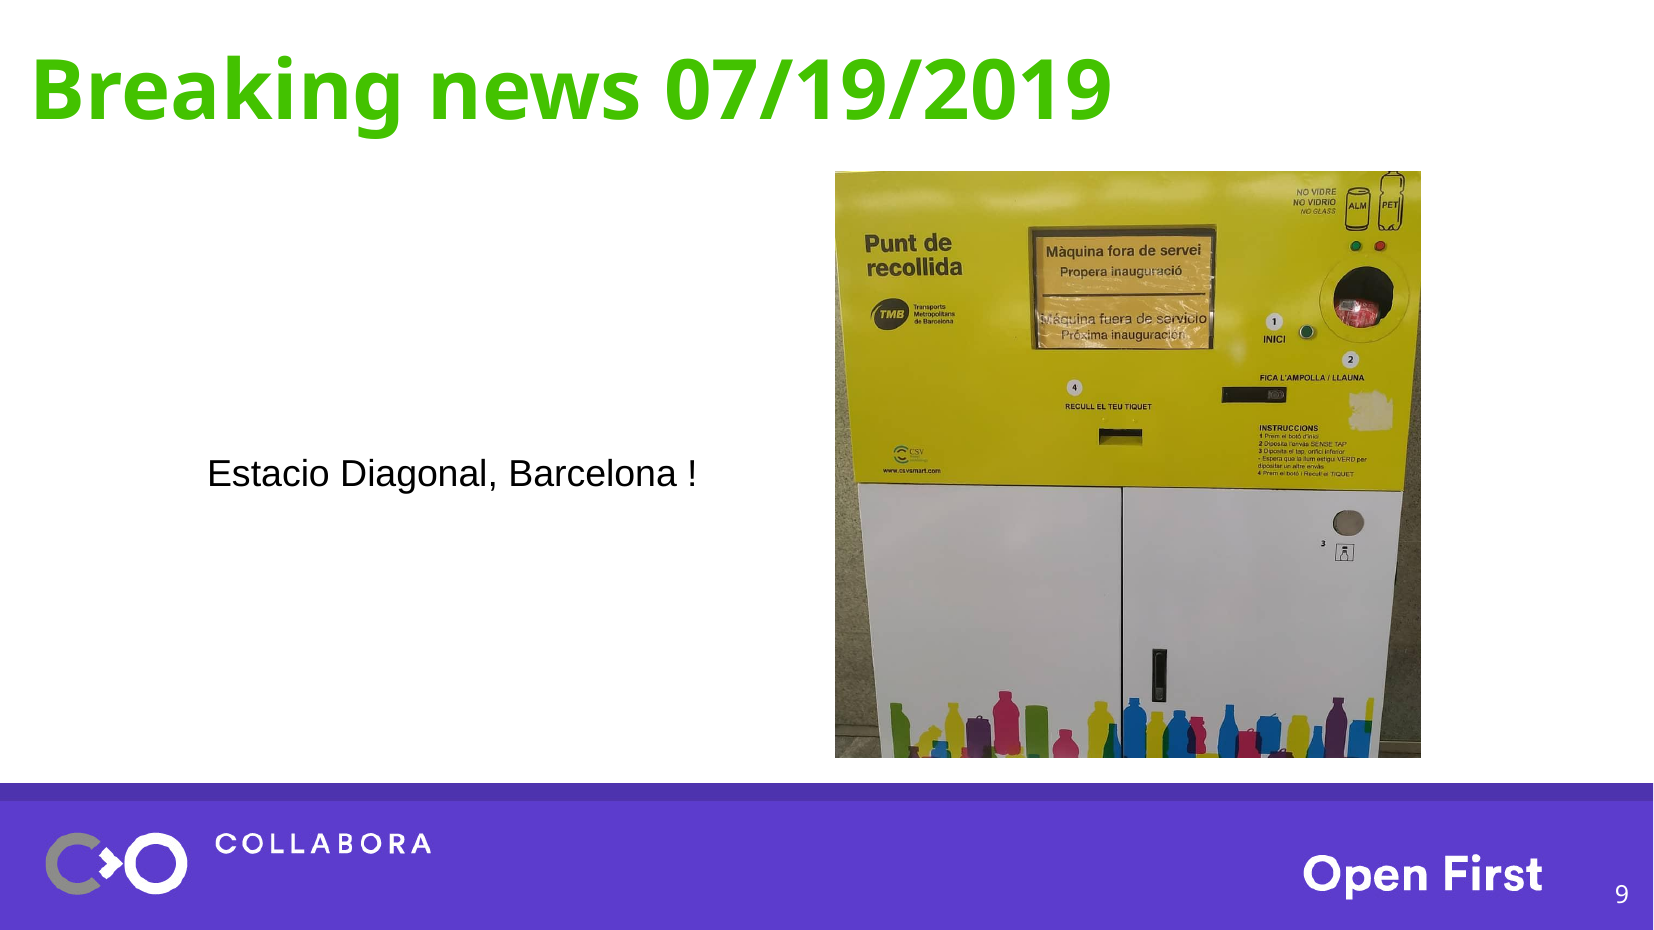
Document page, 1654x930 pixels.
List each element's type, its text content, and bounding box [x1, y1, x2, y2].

text_box Estacio Diagonal, Barcelona ! [192, 444, 713, 502]
picture [0, 0, 1654, 930]
title Breaking news 07/19/2019 [29, 28, 1602, 147]
